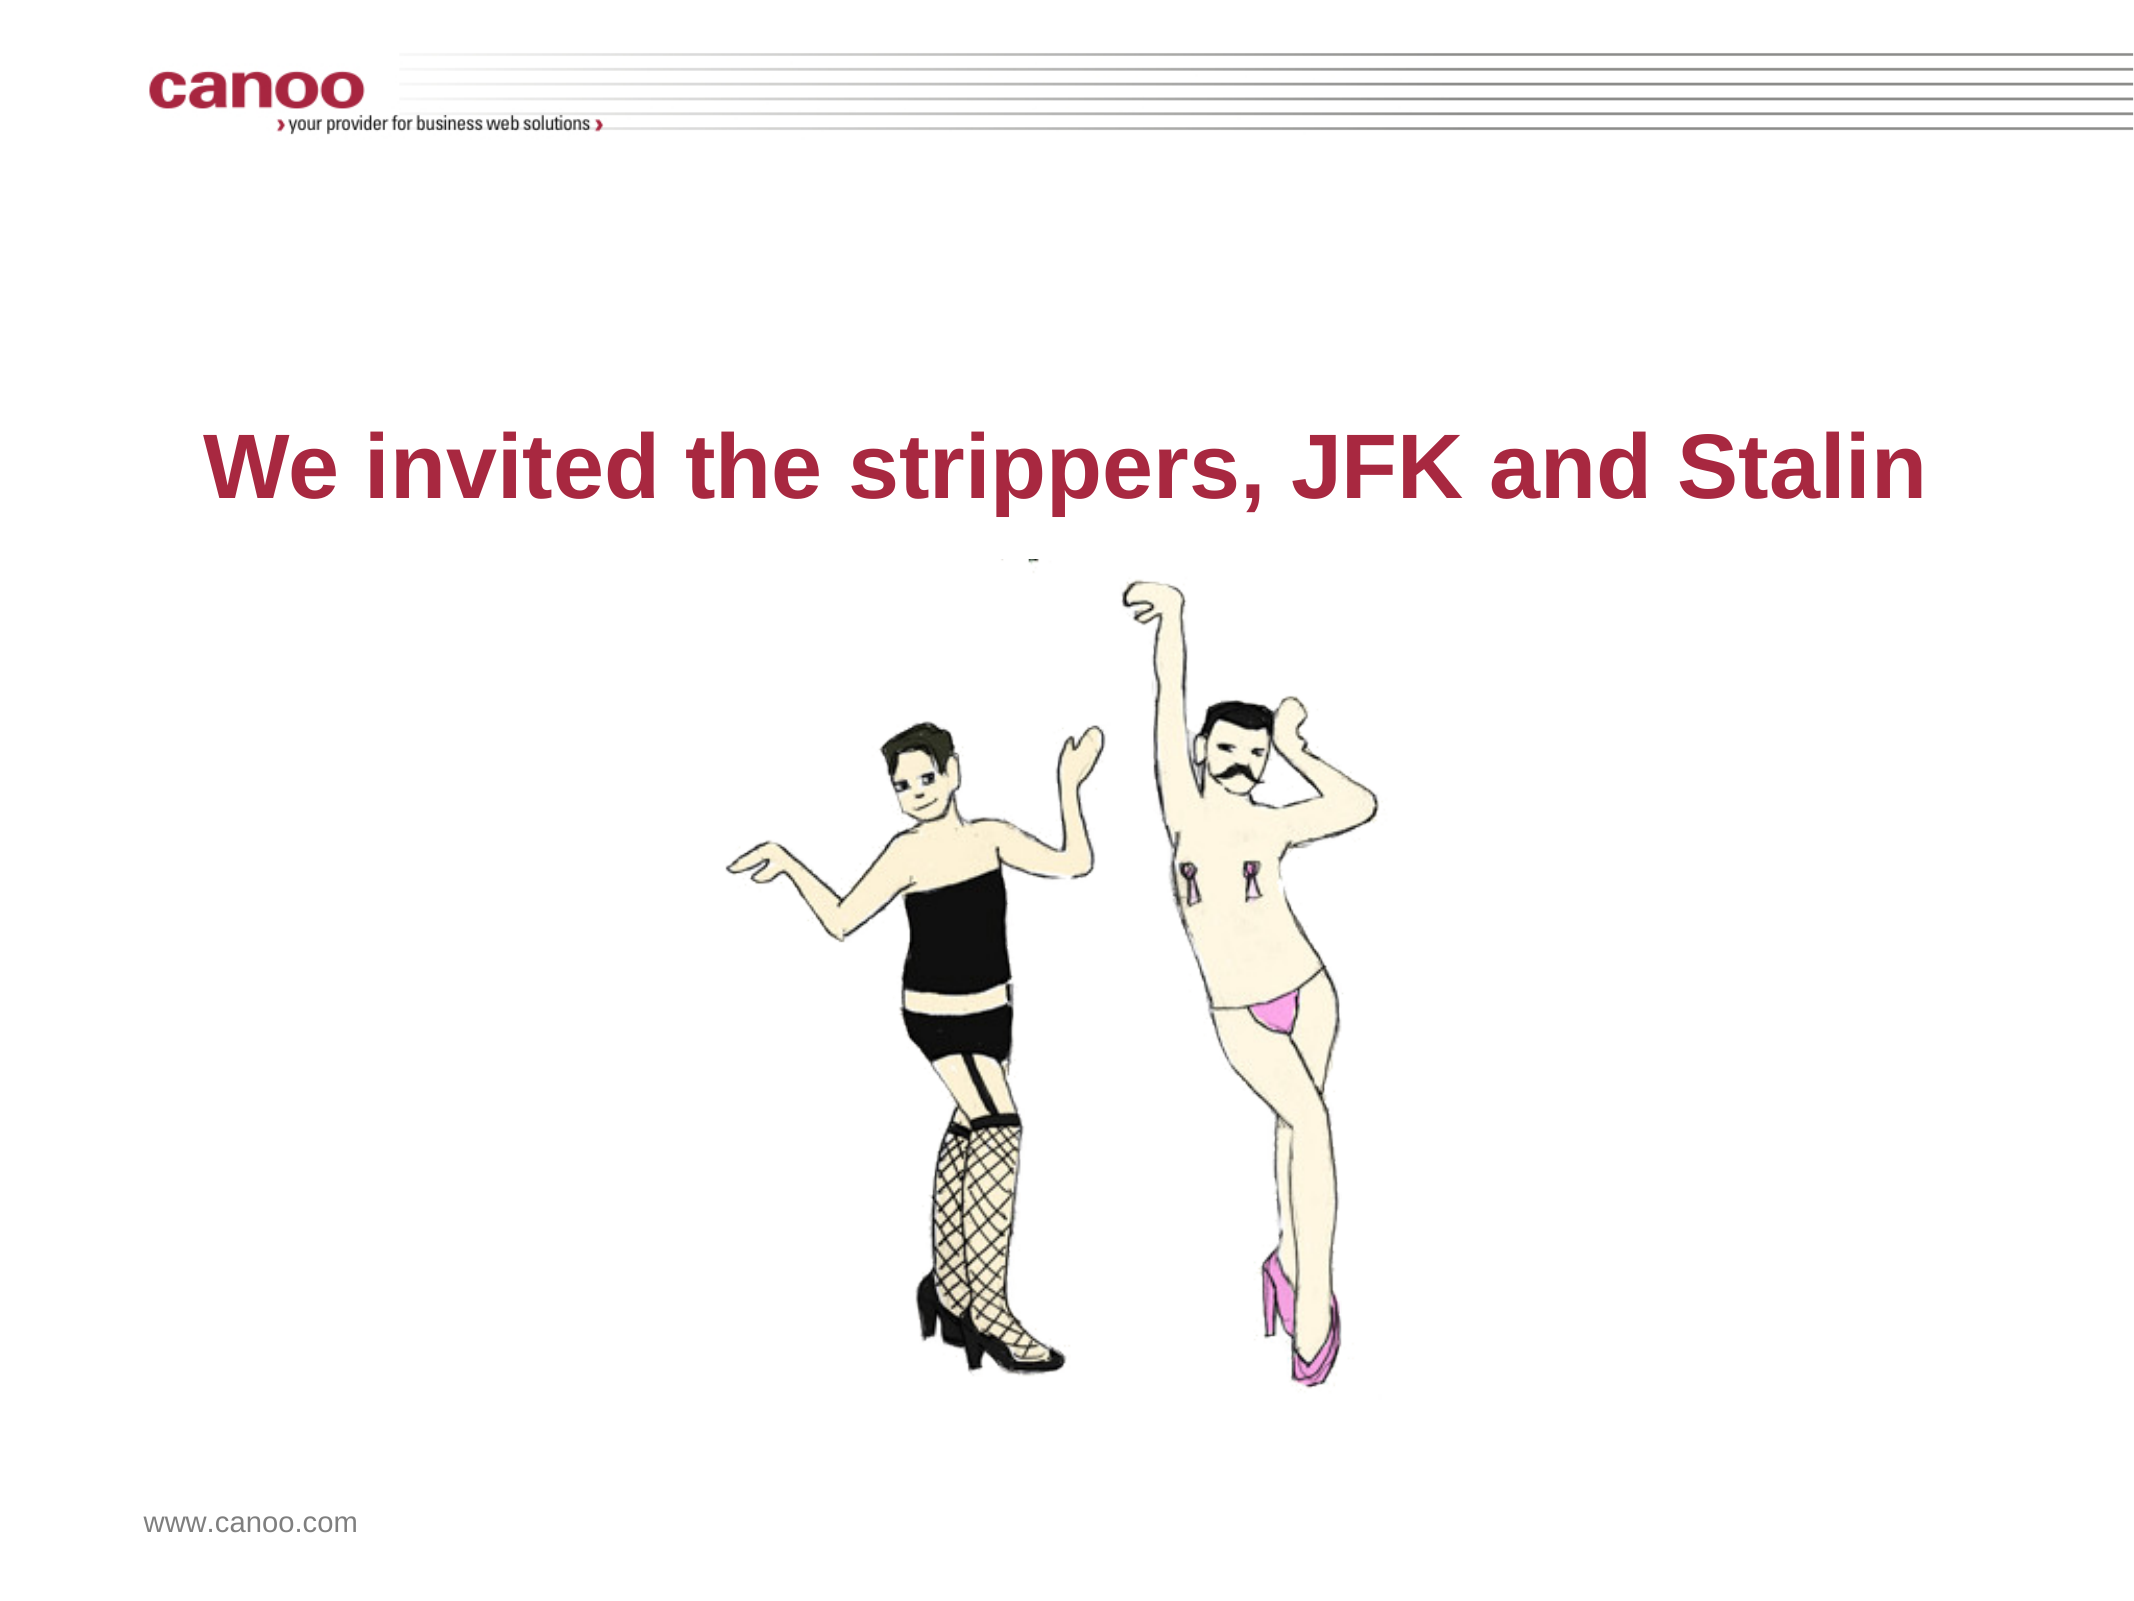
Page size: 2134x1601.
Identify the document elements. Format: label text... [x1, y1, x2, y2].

title We invited the strippers, JFK and Stalin [127, 339, 2006, 525]
picture [670, 559, 1463, 1410]
picture [0, 21, 2134, 188]
